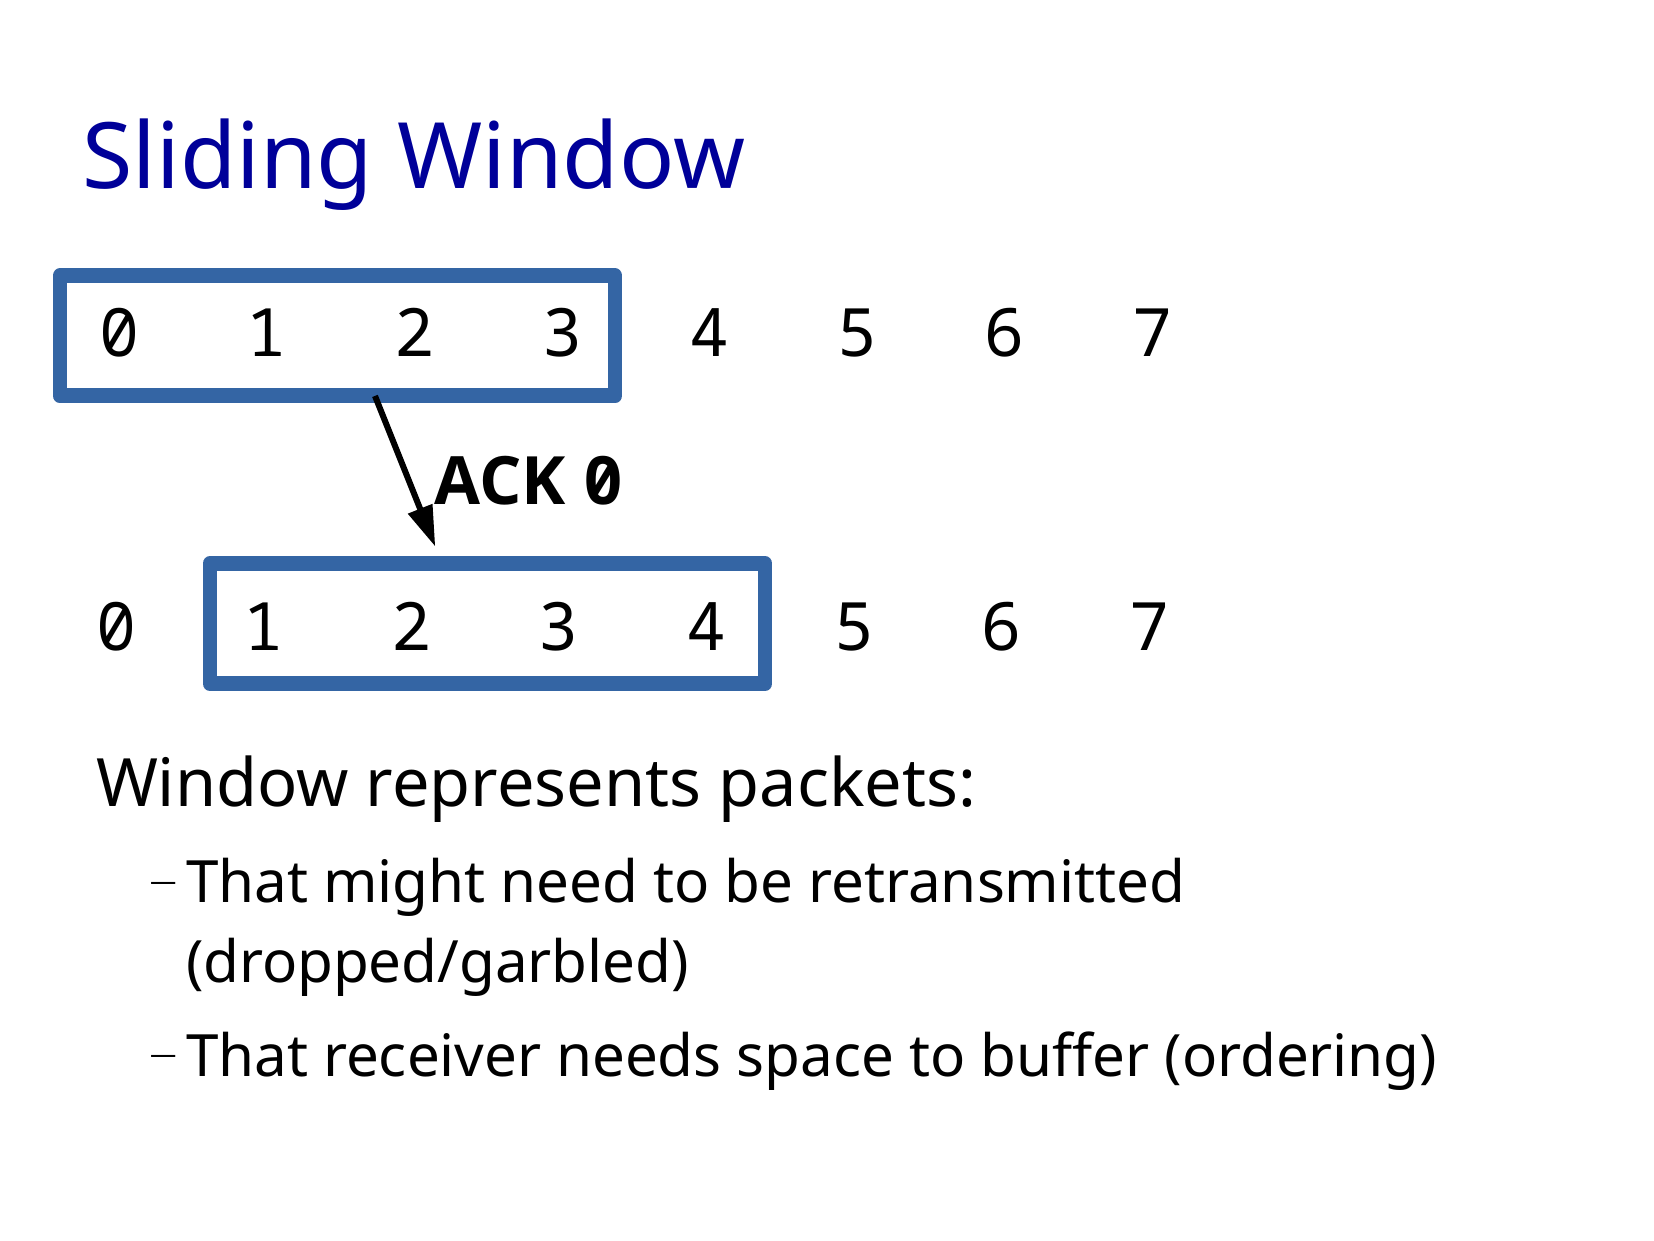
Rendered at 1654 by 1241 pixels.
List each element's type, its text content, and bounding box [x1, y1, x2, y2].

text_box 0 1 2 3 4 5 6 7 [63, 285, 1351, 384]
text_box 0 1 2 3 4 5 6 7 [60, 579, 1200, 679]
text_box ACK 0 [420, 425, 736, 525]
title Sliding Window [82, 49, 1571, 257]
list Window represents packets: That might need to be retransmitted (dropped/garbled) That receiver needs space to buffer (ordering) [60, 735, 1571, 1101]
